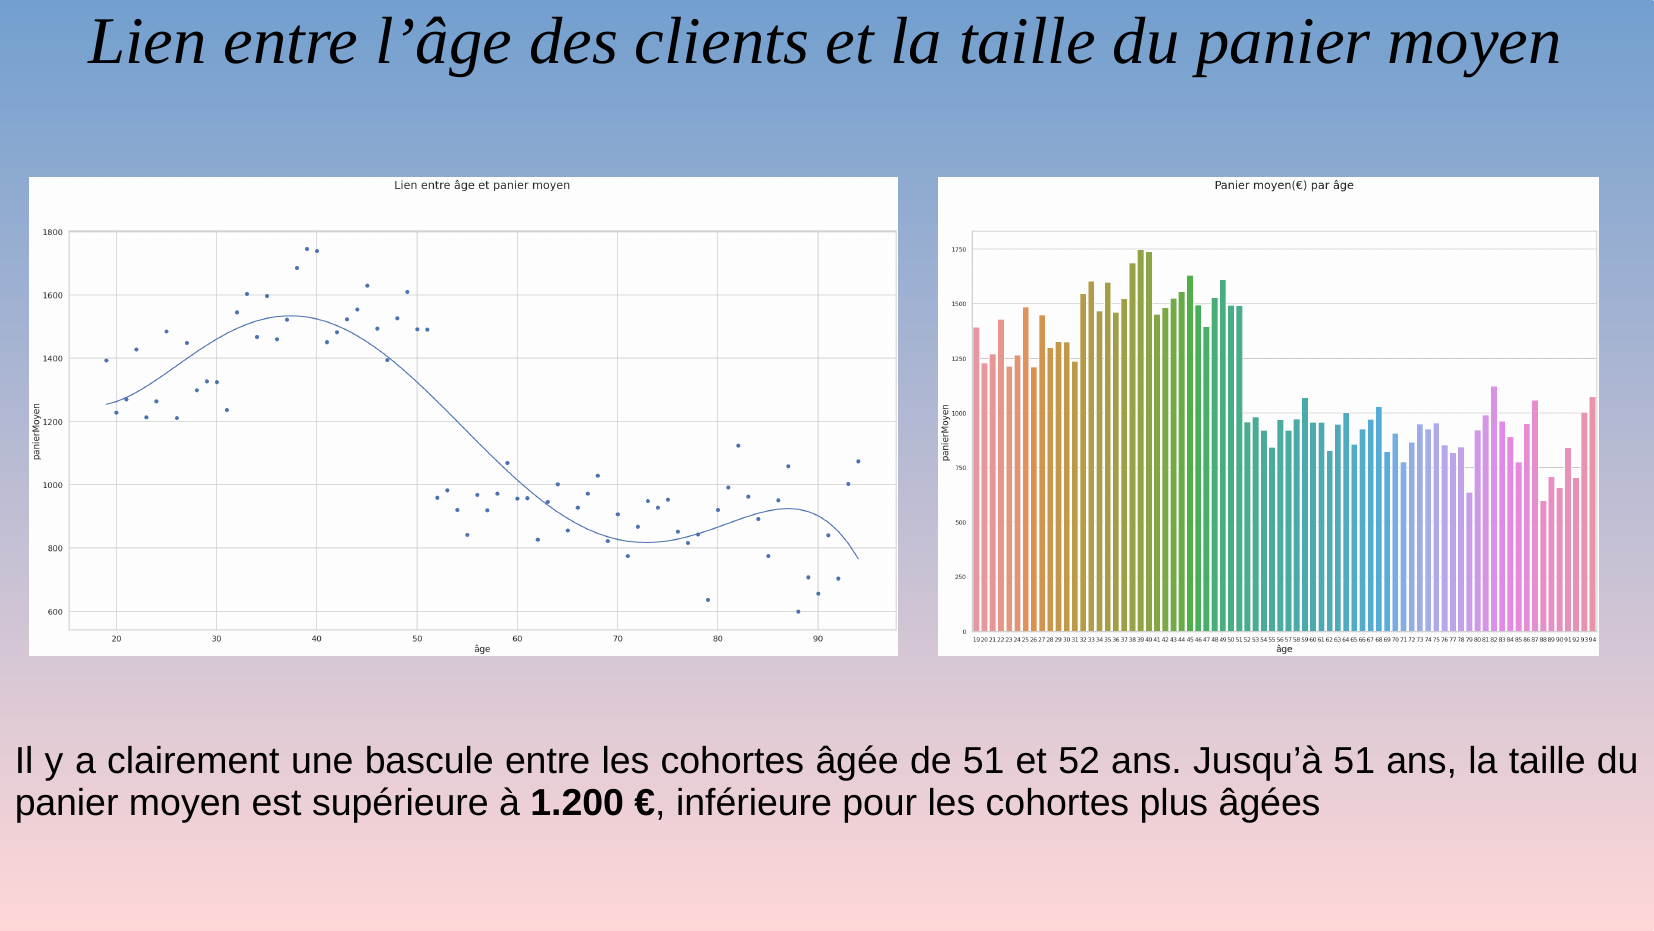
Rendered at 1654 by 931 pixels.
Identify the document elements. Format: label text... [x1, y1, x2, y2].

text_box Il y a clairement une bascule entre les cohortes âgée de 51 et 52 ans. Jusqu’à 51 ans, la taille du panier moyen est supérieure à 1.200 €, inférieure pour les cohortes plus âgées [0, 732, 1654, 851]
picture [938, 177, 1599, 656]
picture [29, 177, 898, 656]
title Lien entre l’âge des clients et la taille du panier moyen [0, 0, 1654, 83]
